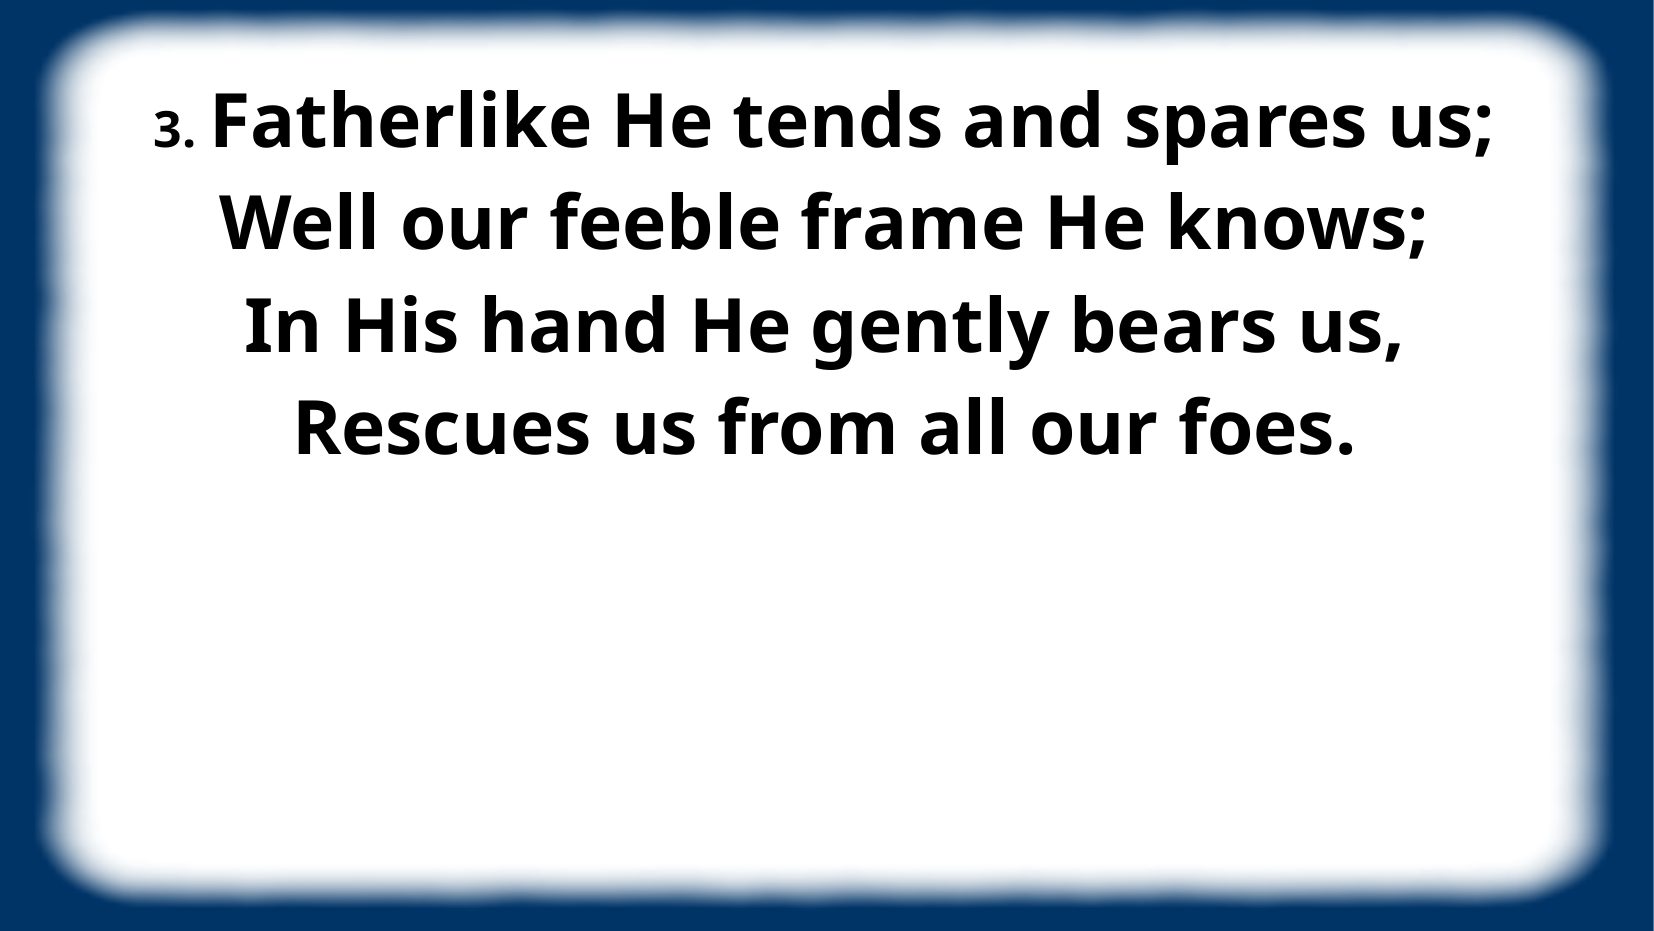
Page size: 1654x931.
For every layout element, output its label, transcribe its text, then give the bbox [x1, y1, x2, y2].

picture [0, 0, 1654, 931]
text_box 3. Fatherlike He tends and spares us; Well our feeble frame He knows; In His hand He gently bears us, Rescues us from all our foes. [105, 60, 1546, 481]
